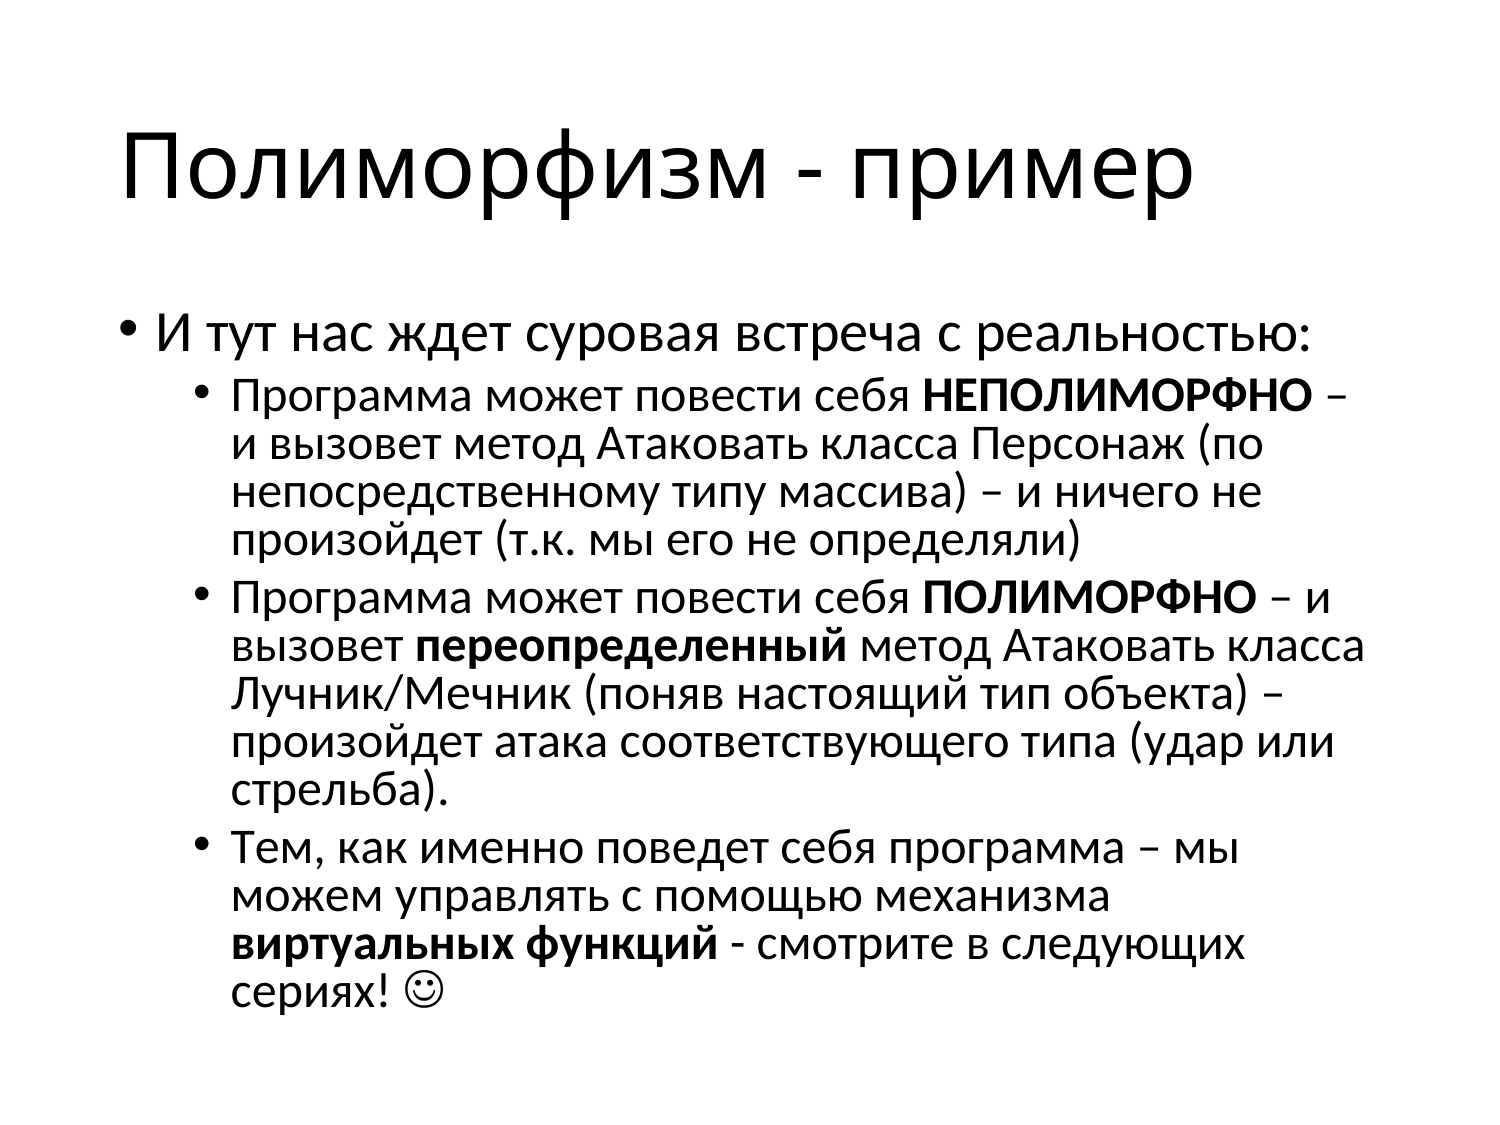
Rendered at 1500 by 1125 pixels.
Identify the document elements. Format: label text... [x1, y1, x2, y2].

title Полиморфизм - пример [103, 59, 1397, 278]
list И тут нас ждет суровая встреча с реальностью: Программа может повести себя НЕПОЛИМОРФНО – и вызовет метод Атаковать класса Персонаж (по непосредственному типу массива) – и ничего не произойдет (т.к. мы его не определяли) Программа может повести себя ПОЛИМОРФНО – и вызовет переопределенный метод Атаковать класса Лучник/Мечник (поняв настоящий тип объекта) – произойдет атака соответствующего типа (удар или стрельба). Тем, как именно поведет себя программа – мы можем управлять с помощью механизма виртуальных функций - смотрите в следующих сериях!  [103, 299, 1397, 1035]
